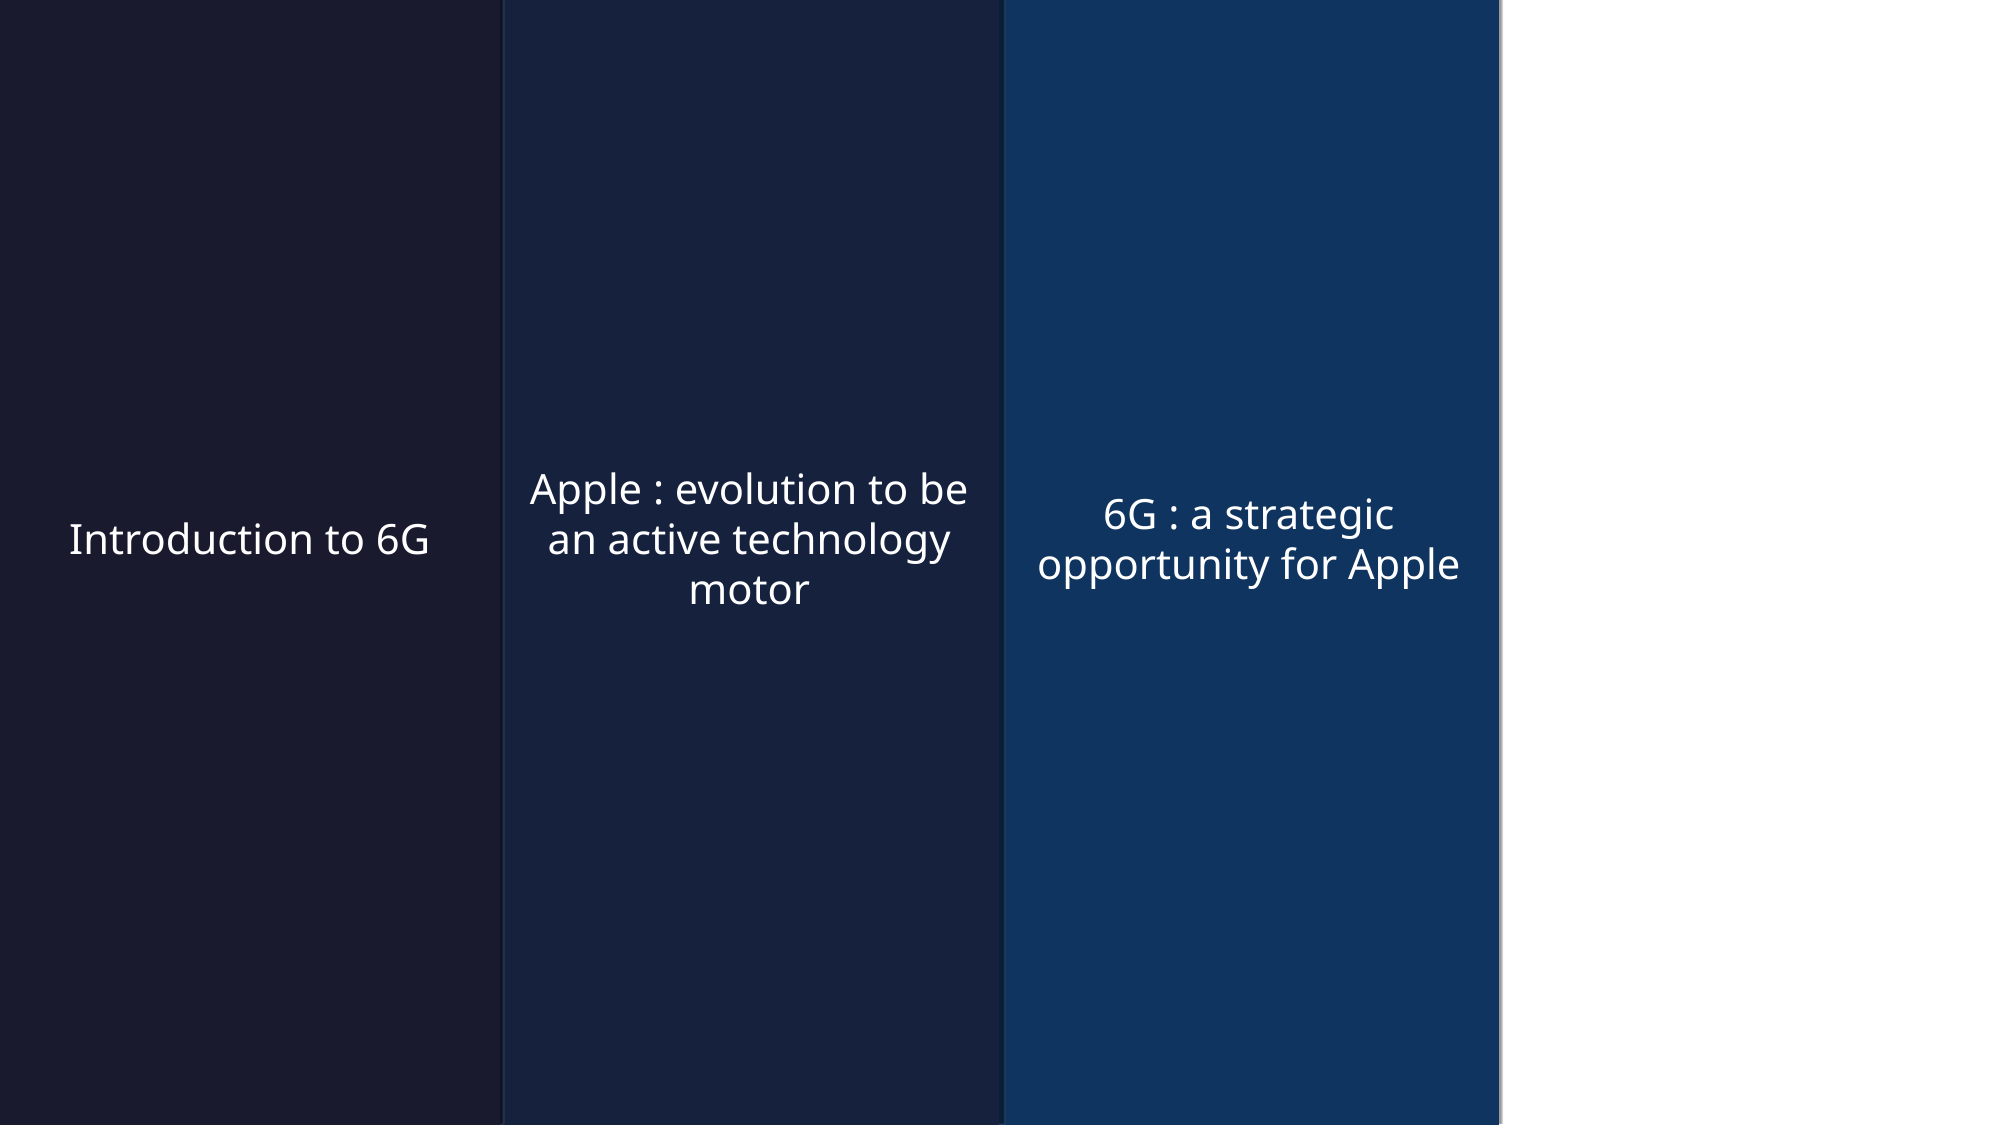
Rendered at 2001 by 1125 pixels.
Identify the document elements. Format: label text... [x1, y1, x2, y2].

text_box Apple : evolution to be an active technology motor [500, 0, 999, 1125]
text_box 6G : a strategic opportunity for Apple [999, 0, 1499, 1125]
text_box Introduction to 6G [0, 0, 500, 1125]
